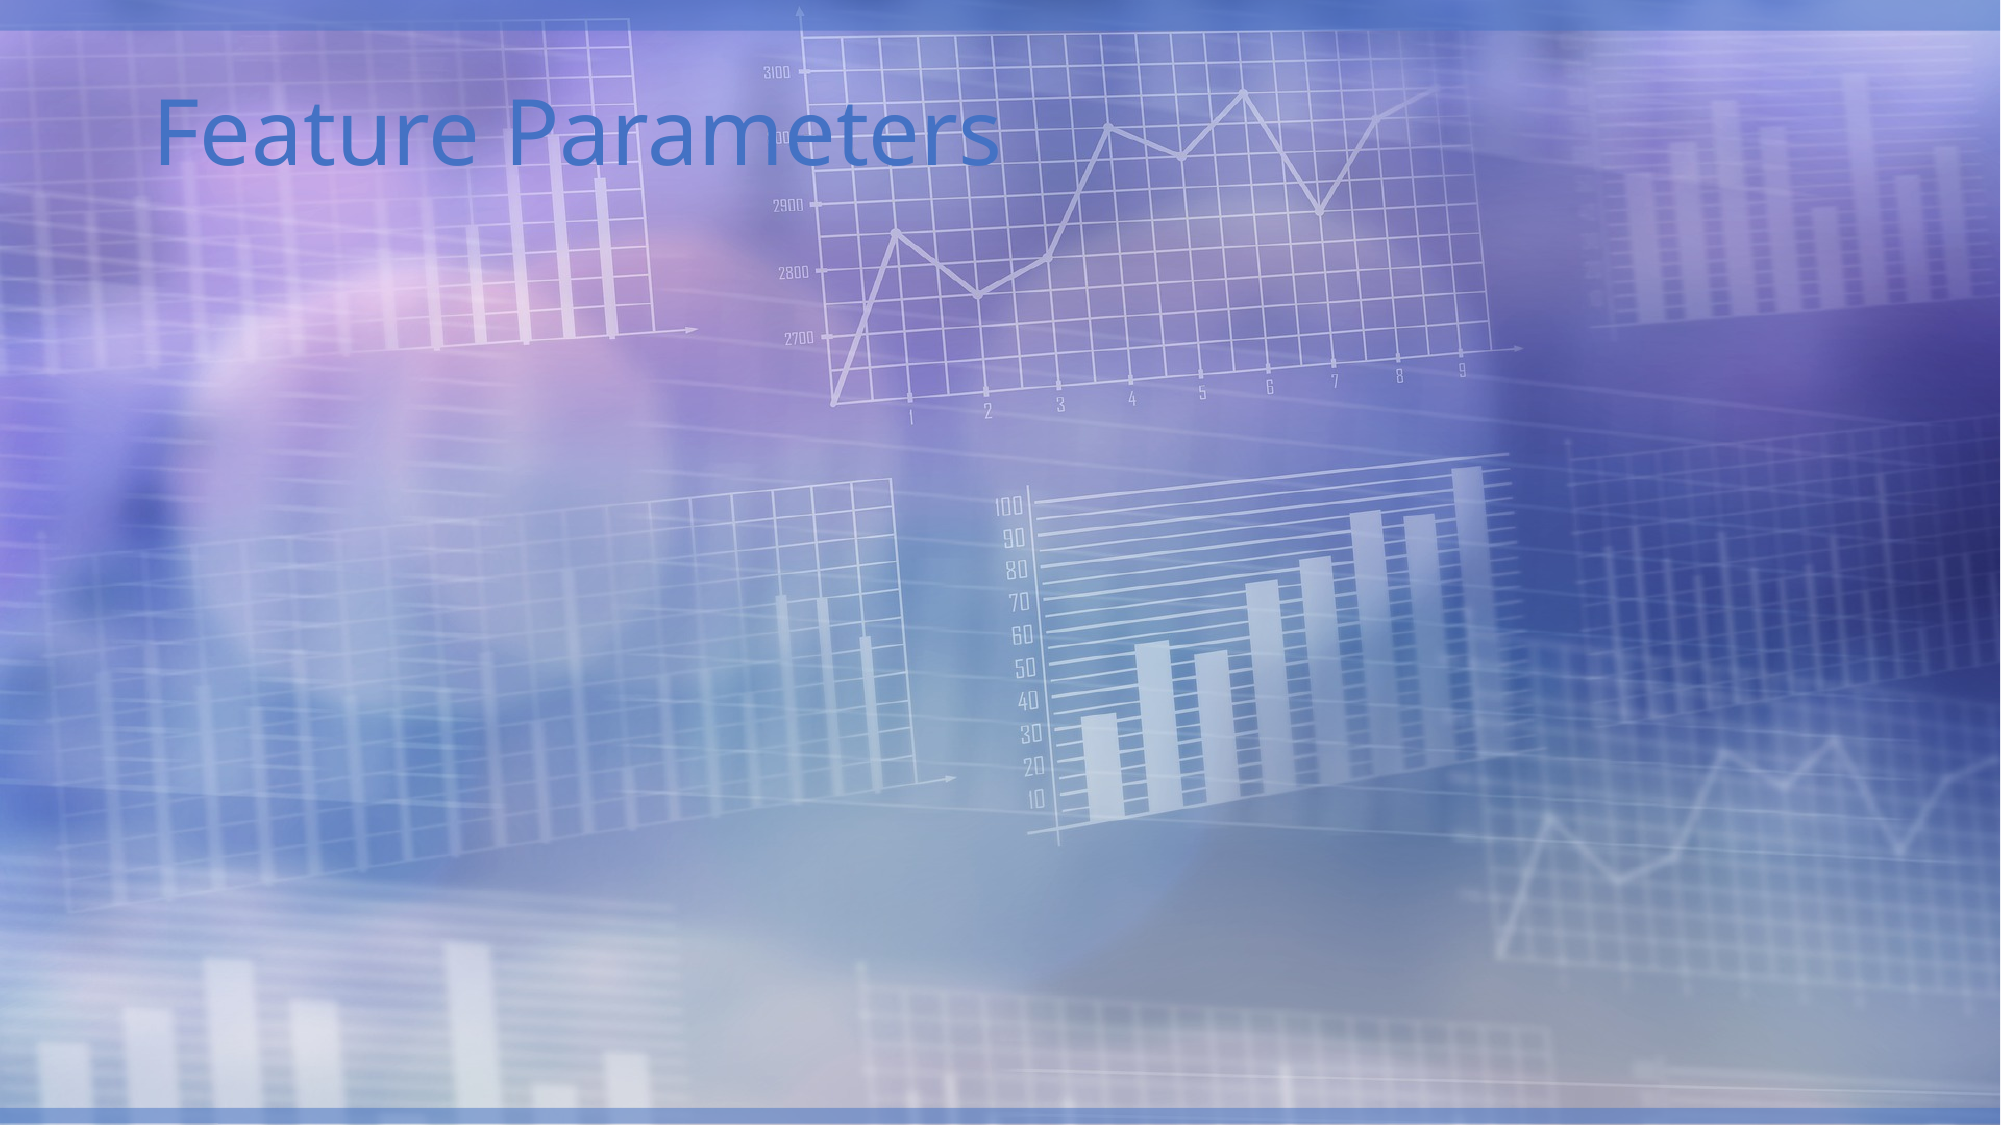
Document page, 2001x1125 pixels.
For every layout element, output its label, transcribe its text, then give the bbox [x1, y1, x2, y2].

picture [0, 31, 2001, 1125]
title Feature Parameters [137, 59, 1863, 197]
